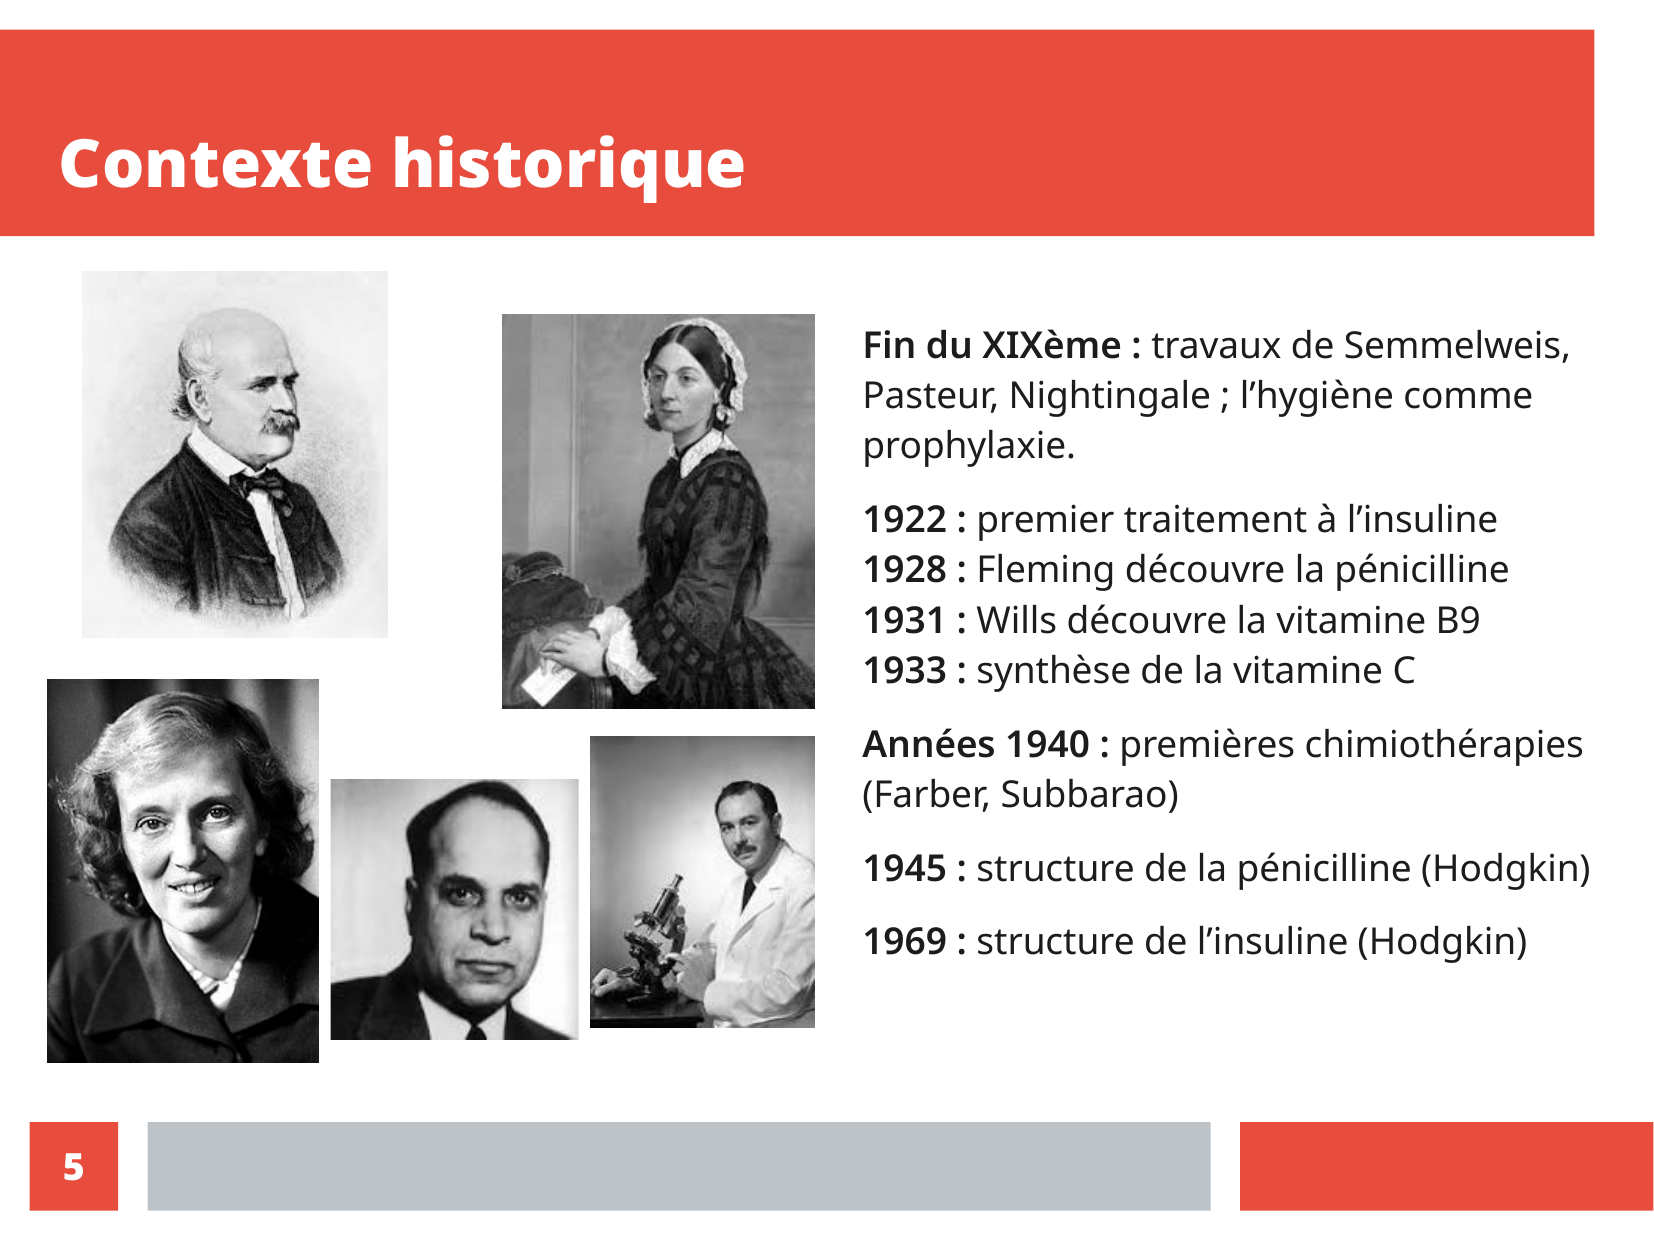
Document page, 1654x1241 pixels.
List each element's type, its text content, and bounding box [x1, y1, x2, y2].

picture [502, 314, 815, 709]
picture [82, 271, 388, 638]
picture [47, 679, 319, 1063]
list Fin du XIXème : travaux de Semmelweis, Pasteur, Nightingale ; l’hygiène comme prophylaxie. 1922 : premier traitement à l’insuline 1928 : Fleming découvre la pénicilline 1931 : Wills découvre la vitamine B9 1933 : synthèse de la vitamine C Années 1940 : premières chimiothérapies (Farber, Subbarao) 1945 : structure de la pénicilline (Hodgkin) 1969 : structure de l’insuline (Hodgkin) [862, 318, 1598, 1087]
picture [590, 736, 815, 1028]
picture [330, 779, 579, 1040]
title Contexte historique [59, 59, 1595, 207]
